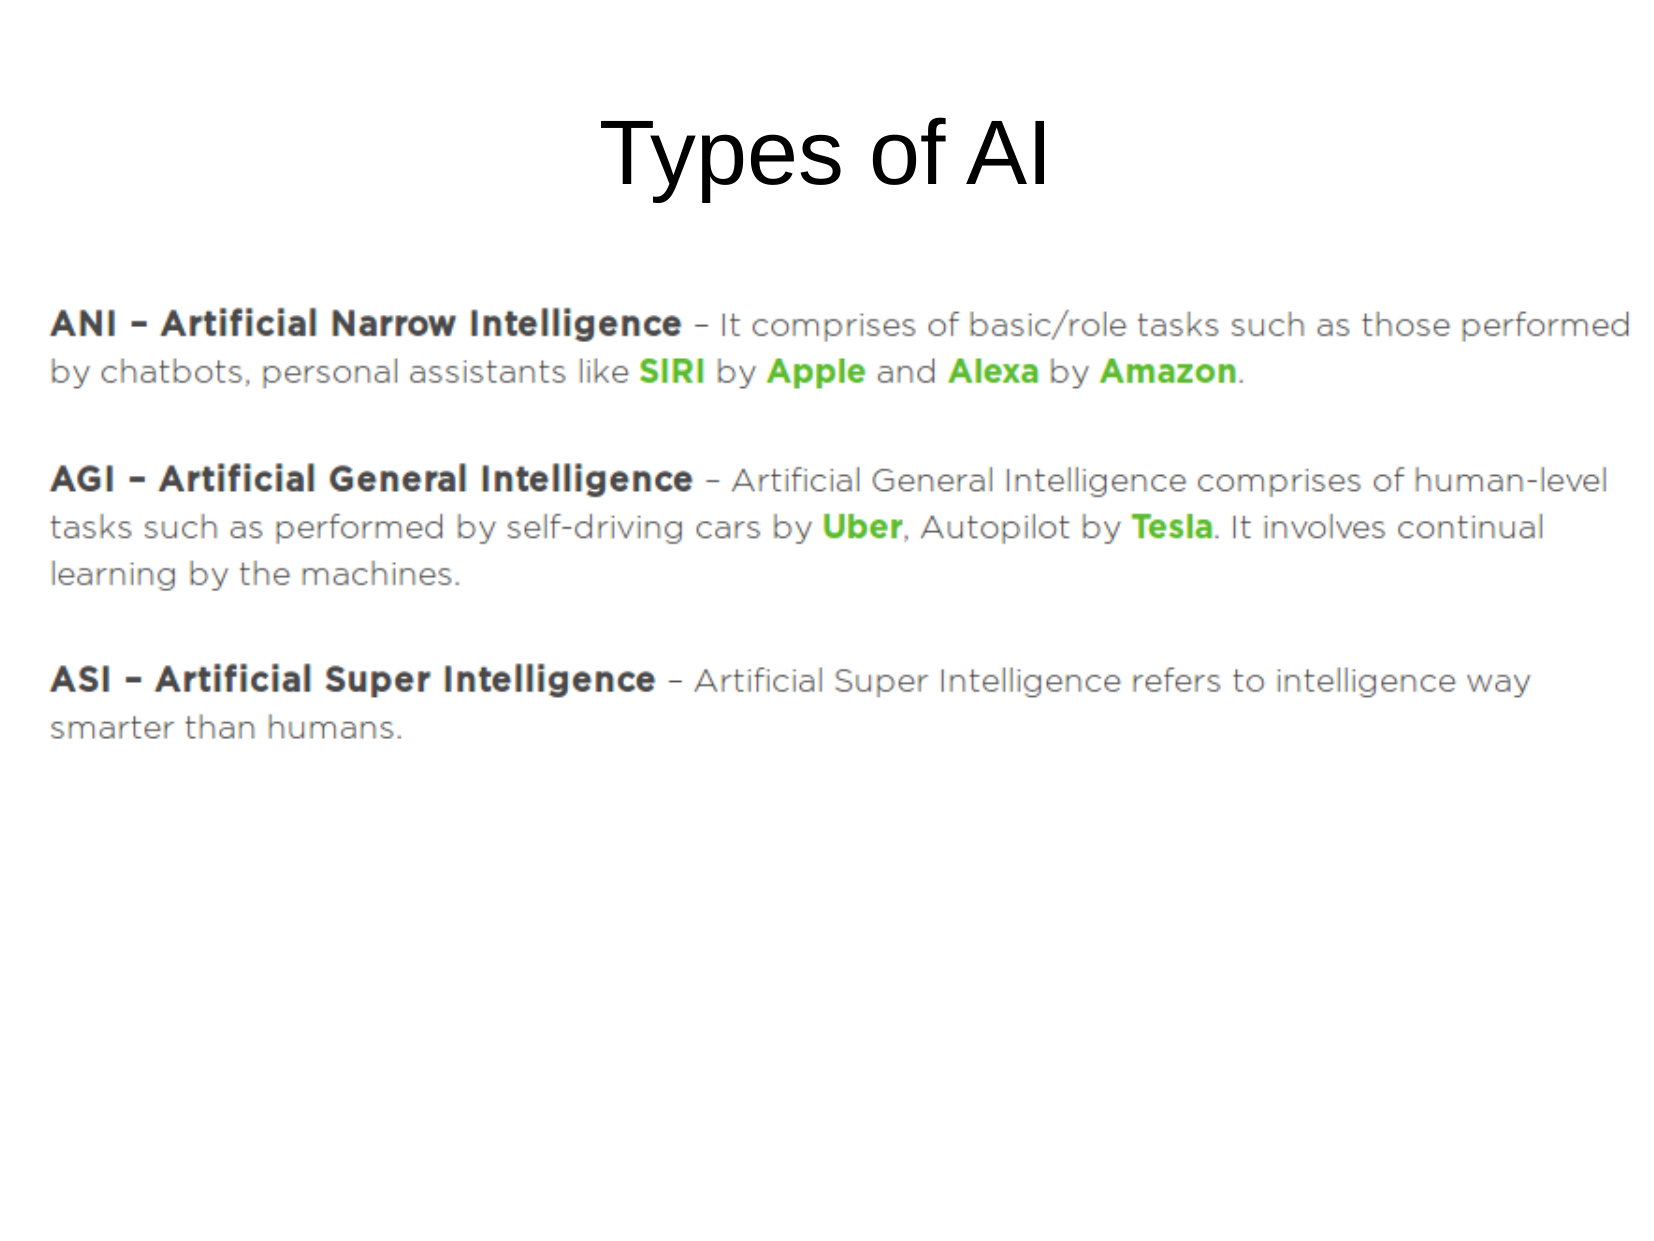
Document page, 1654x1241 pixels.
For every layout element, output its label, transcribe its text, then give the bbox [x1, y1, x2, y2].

title Types of AI [82, 49, 1571, 257]
picture [3, 269, 1654, 931]
